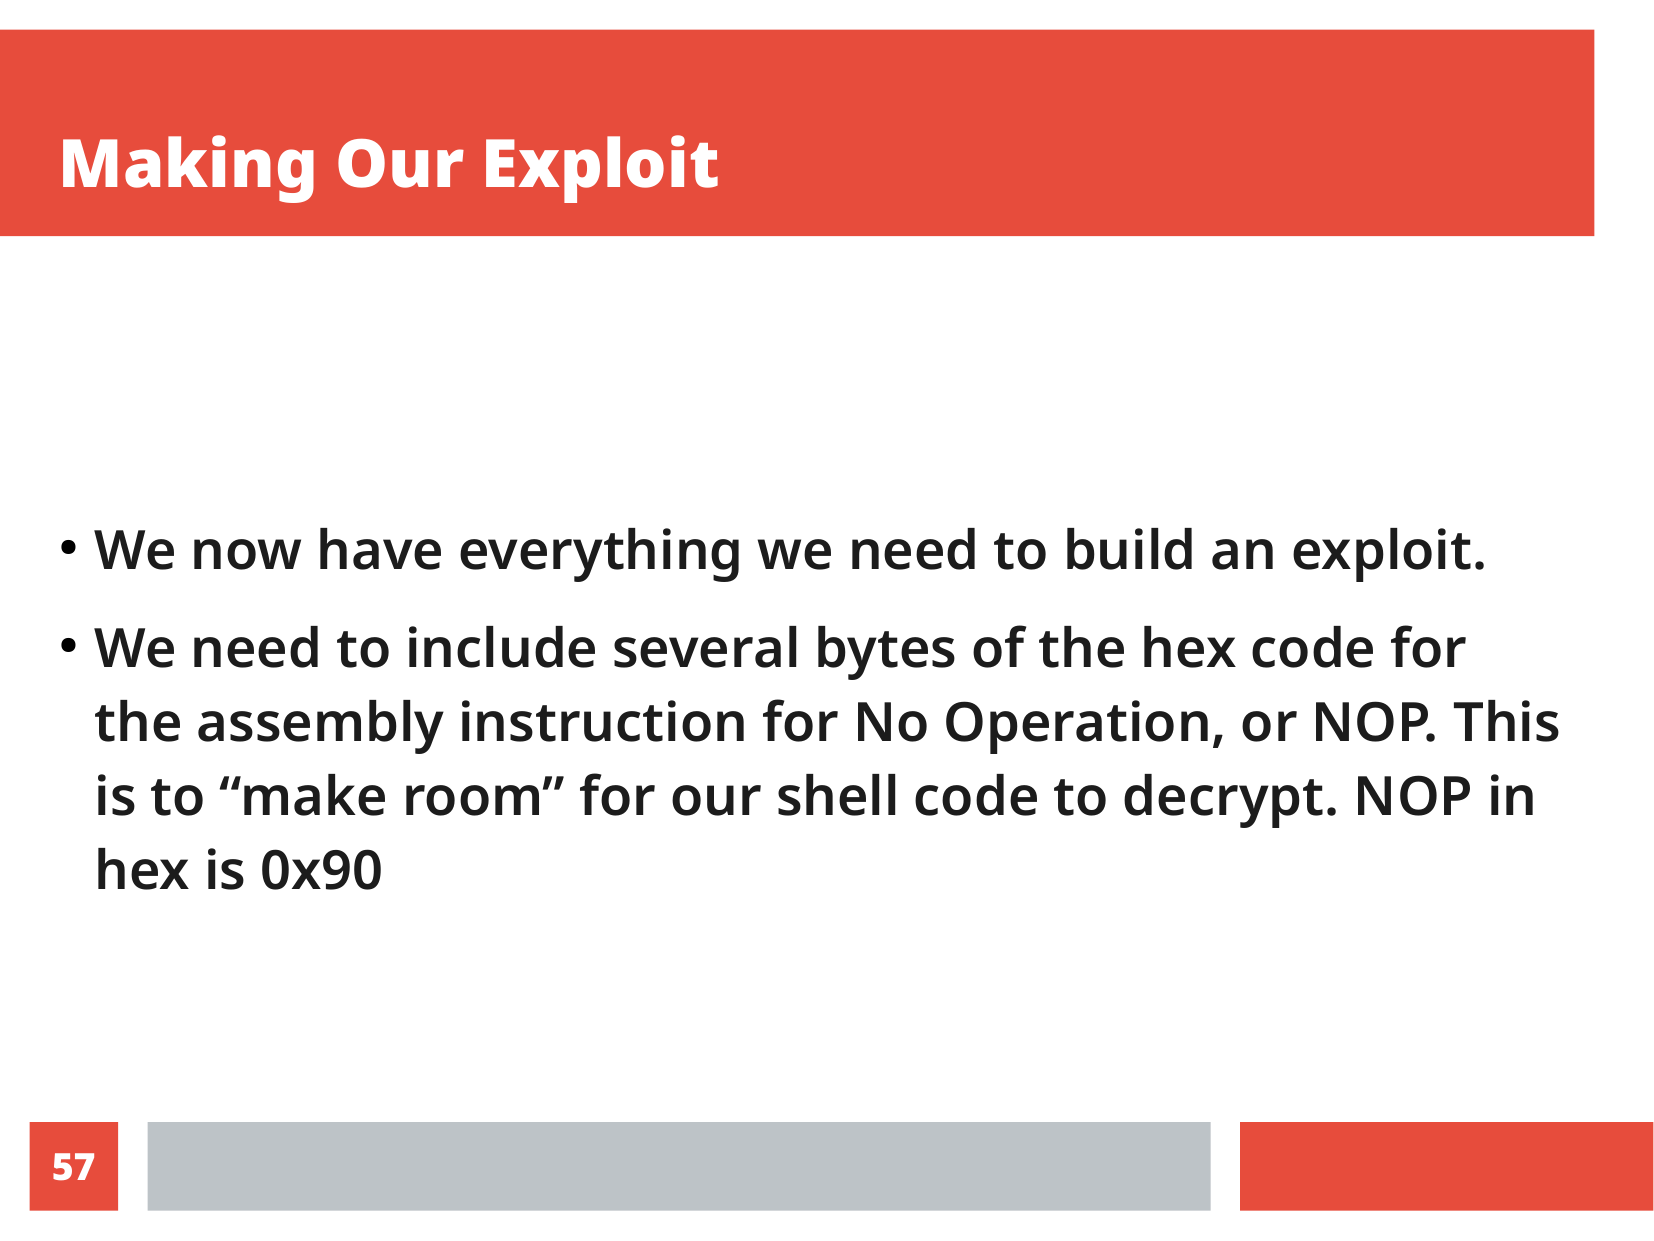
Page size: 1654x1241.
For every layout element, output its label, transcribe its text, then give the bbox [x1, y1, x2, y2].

list We now have everything we need to build an exploit. We need to include several bytes of the hex code for the assembly instruction for No Operation, or NOP. This is to “make room” for our shell code to decrypt. NOP in hex is 0x90 [59, 324, 1565, 1093]
title Making Our Exploit [59, 59, 1595, 207]
